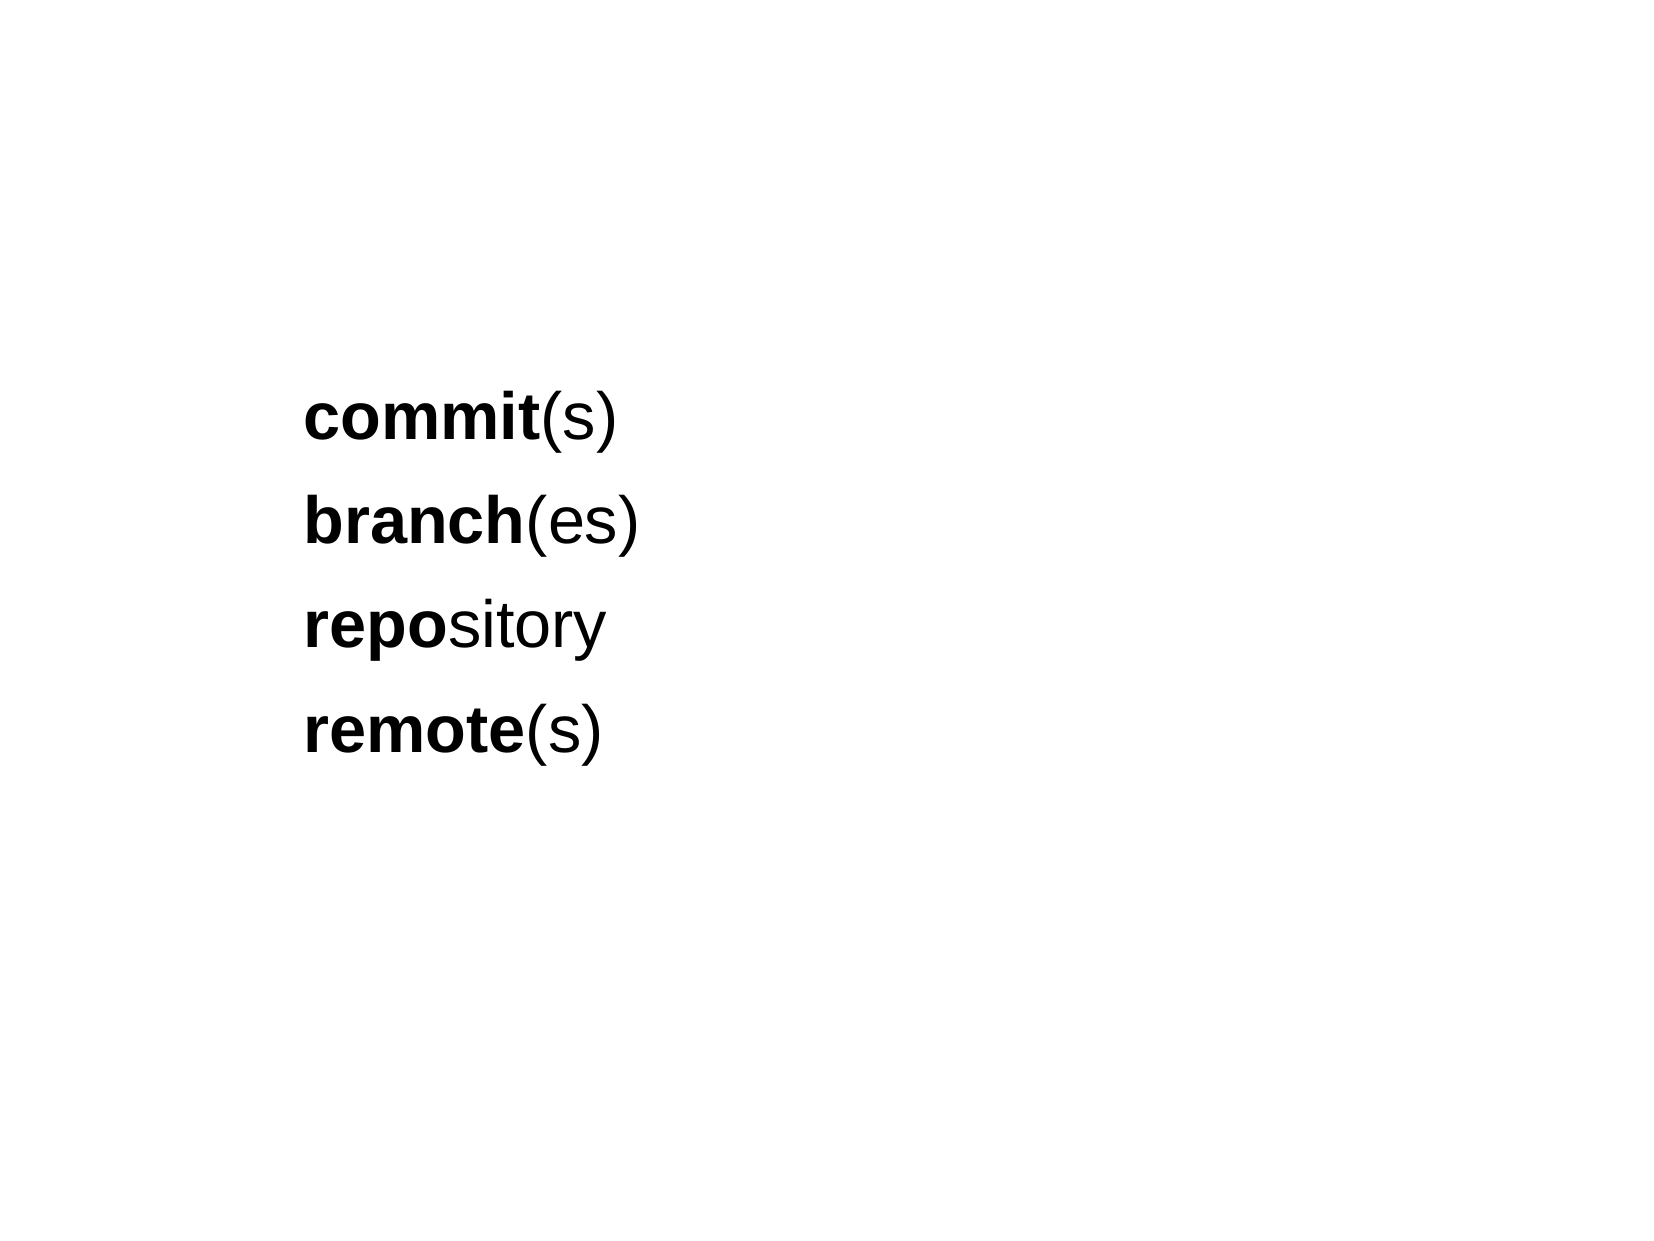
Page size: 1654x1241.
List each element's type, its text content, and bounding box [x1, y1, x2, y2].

list commit(s) branch(es) repository remote(s) [82, 290, 1538, 1010]
